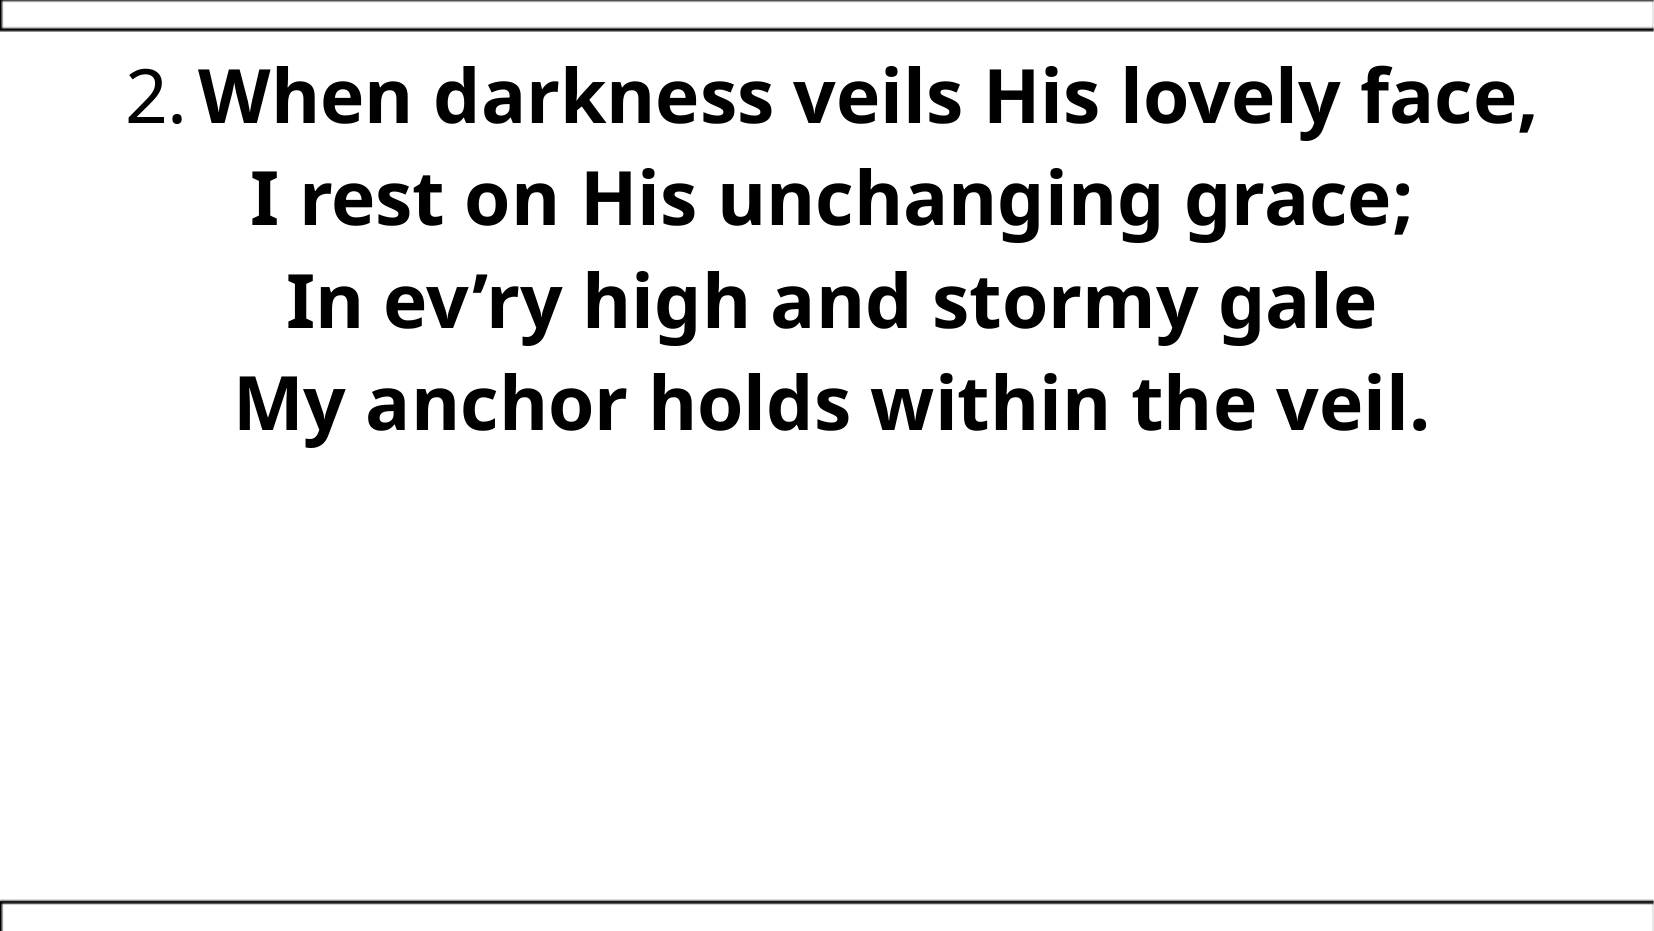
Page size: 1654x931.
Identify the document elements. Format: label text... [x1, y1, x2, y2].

picture [0, 0, 1654, 931]
text_box 2. When darkness veils His lovely face, I rest on His unchanging grace; In ev’ry high and stormy gale My anchor holds within the veil. [90, 35, 1576, 451]
